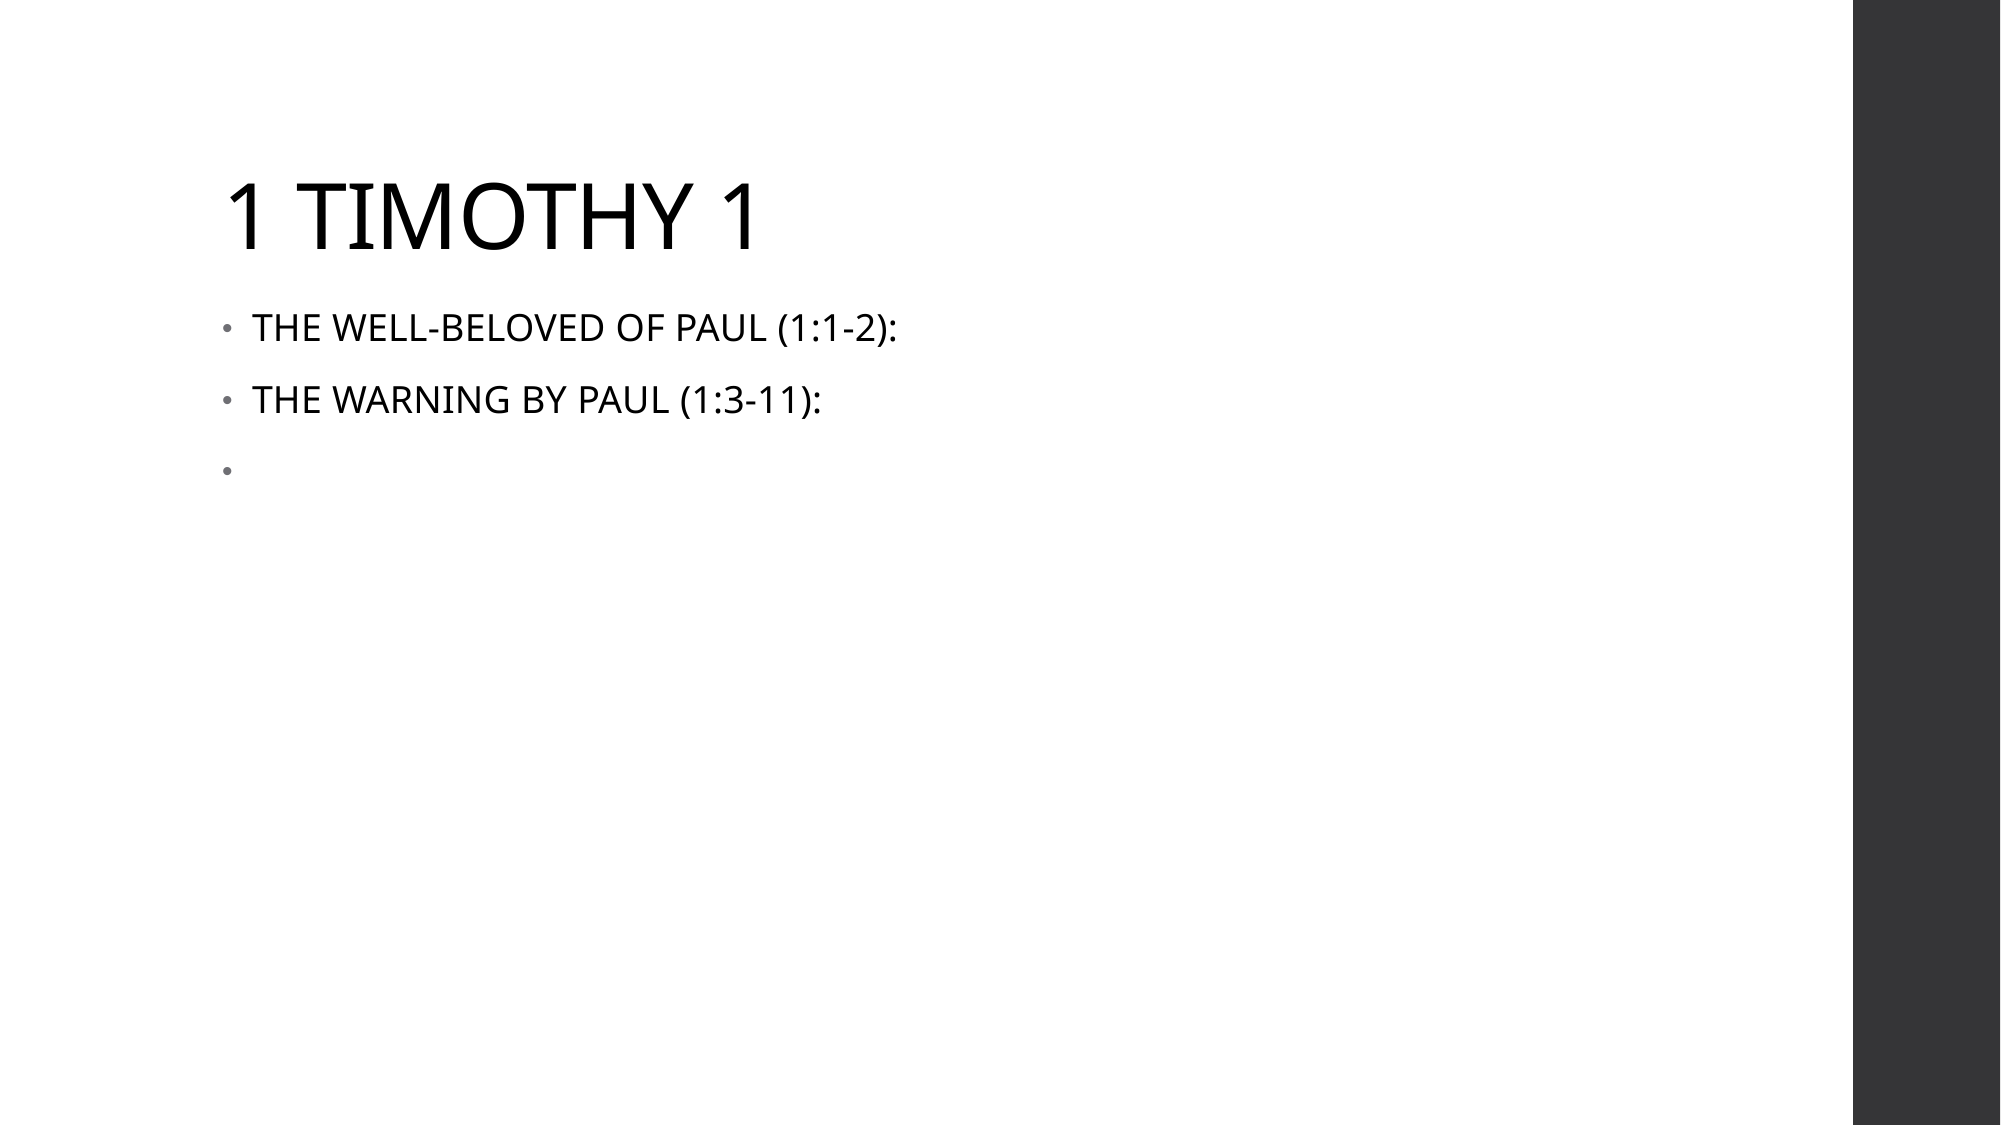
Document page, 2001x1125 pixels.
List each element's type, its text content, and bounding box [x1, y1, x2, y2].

title 1 TIMOTHY 1 [206, 60, 1797, 278]
list THE WELL-BELOVED OF PAUL (1:1-2): THE WARNING BY PAUL (1:3-11): [206, 299, 1617, 1014]
